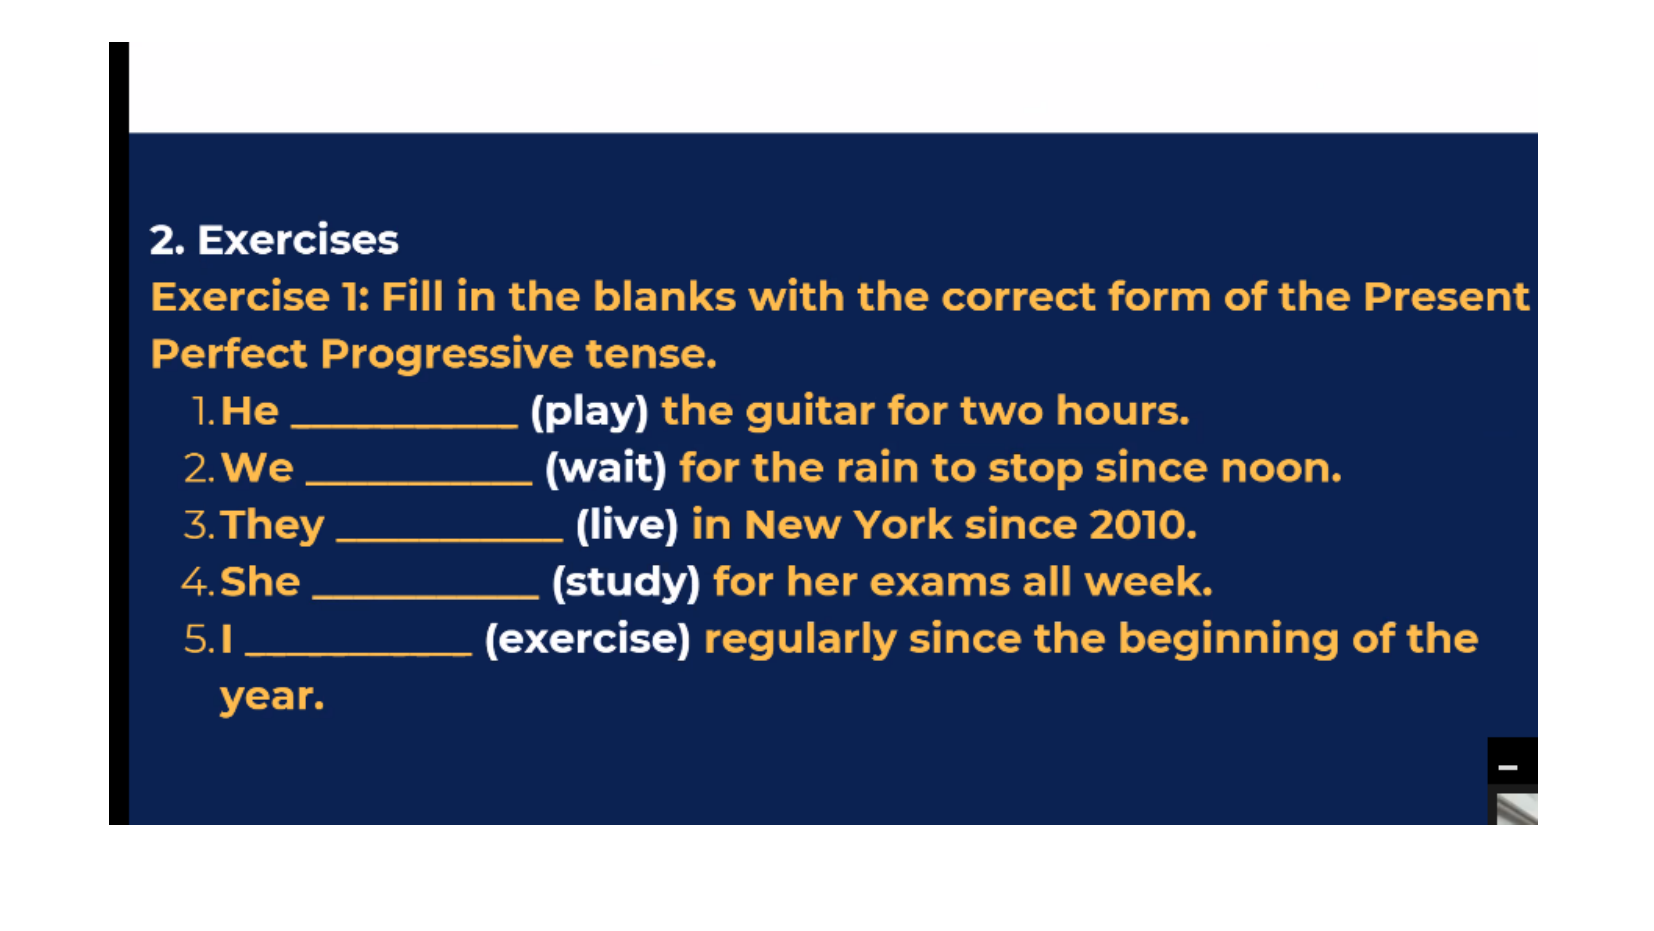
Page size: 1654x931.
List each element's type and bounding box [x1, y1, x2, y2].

picture [109, 42, 1538, 826]
